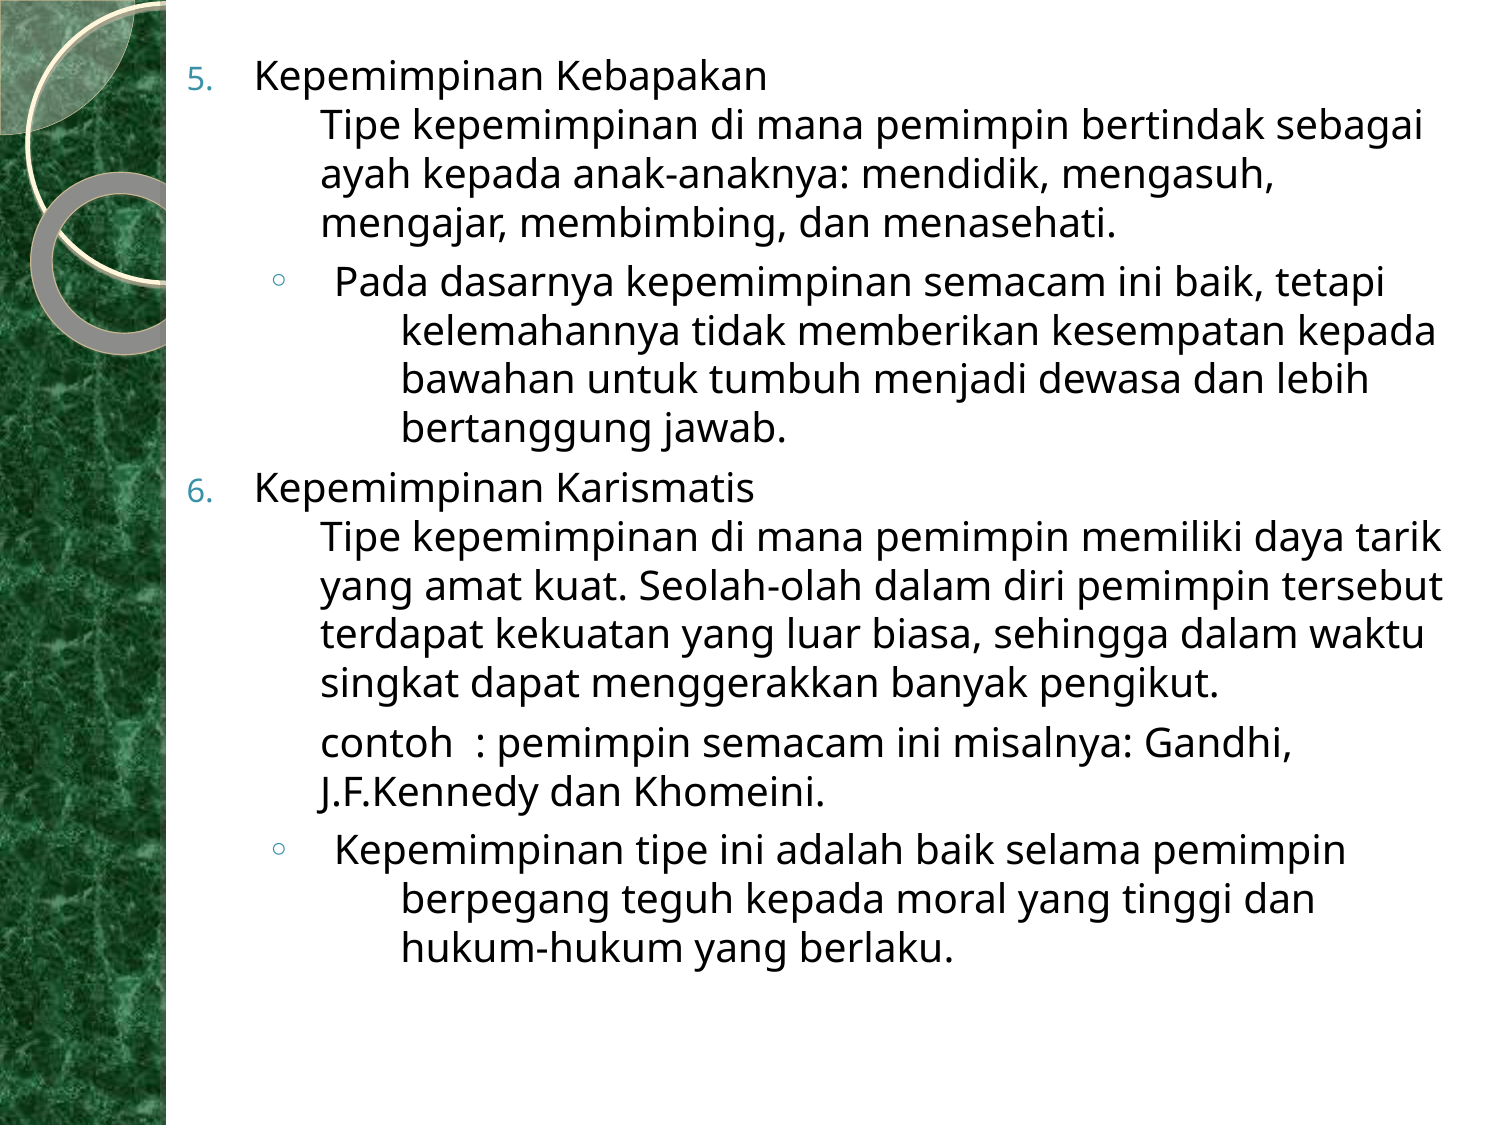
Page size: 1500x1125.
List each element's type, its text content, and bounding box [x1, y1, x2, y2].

list Kepemimpinan Kebapakan Tipe kepemimpinan di mana pemimpin bertindak sebagai ayah kepada anak-anaknya: mendidik, mengasuh, mengajar, membimbing, dan menasehati. Pada dasarnya kepemimpinan semacam ini baik, tetapi kelemahannya tidak memberikan kesempatan kepada bawahan untuk tumbuh menjadi dewasa dan lebih bertanggung jawab. Kepemimpinan Karismatis Tipe kepemimpinan di mana pemimpin memiliki daya tarik yang amat kuat. Seolah-olah dalam diri pemimpin tersebut terdapat kekuatan yang luar biasa, sehingga dalam waktu singkat dapat menggerakkan banyak pengikut. contoh : pemimpin semacam ini misalnya: Gandhi, J.F.Kennedy dan Khomeini. Kepemimpinan tipe ini adalah baik selama pemimpin berpegang teguh kepada moral yang tinggi dan hukum-hukum yang berlaku. [147, 42, 1466, 1071]
